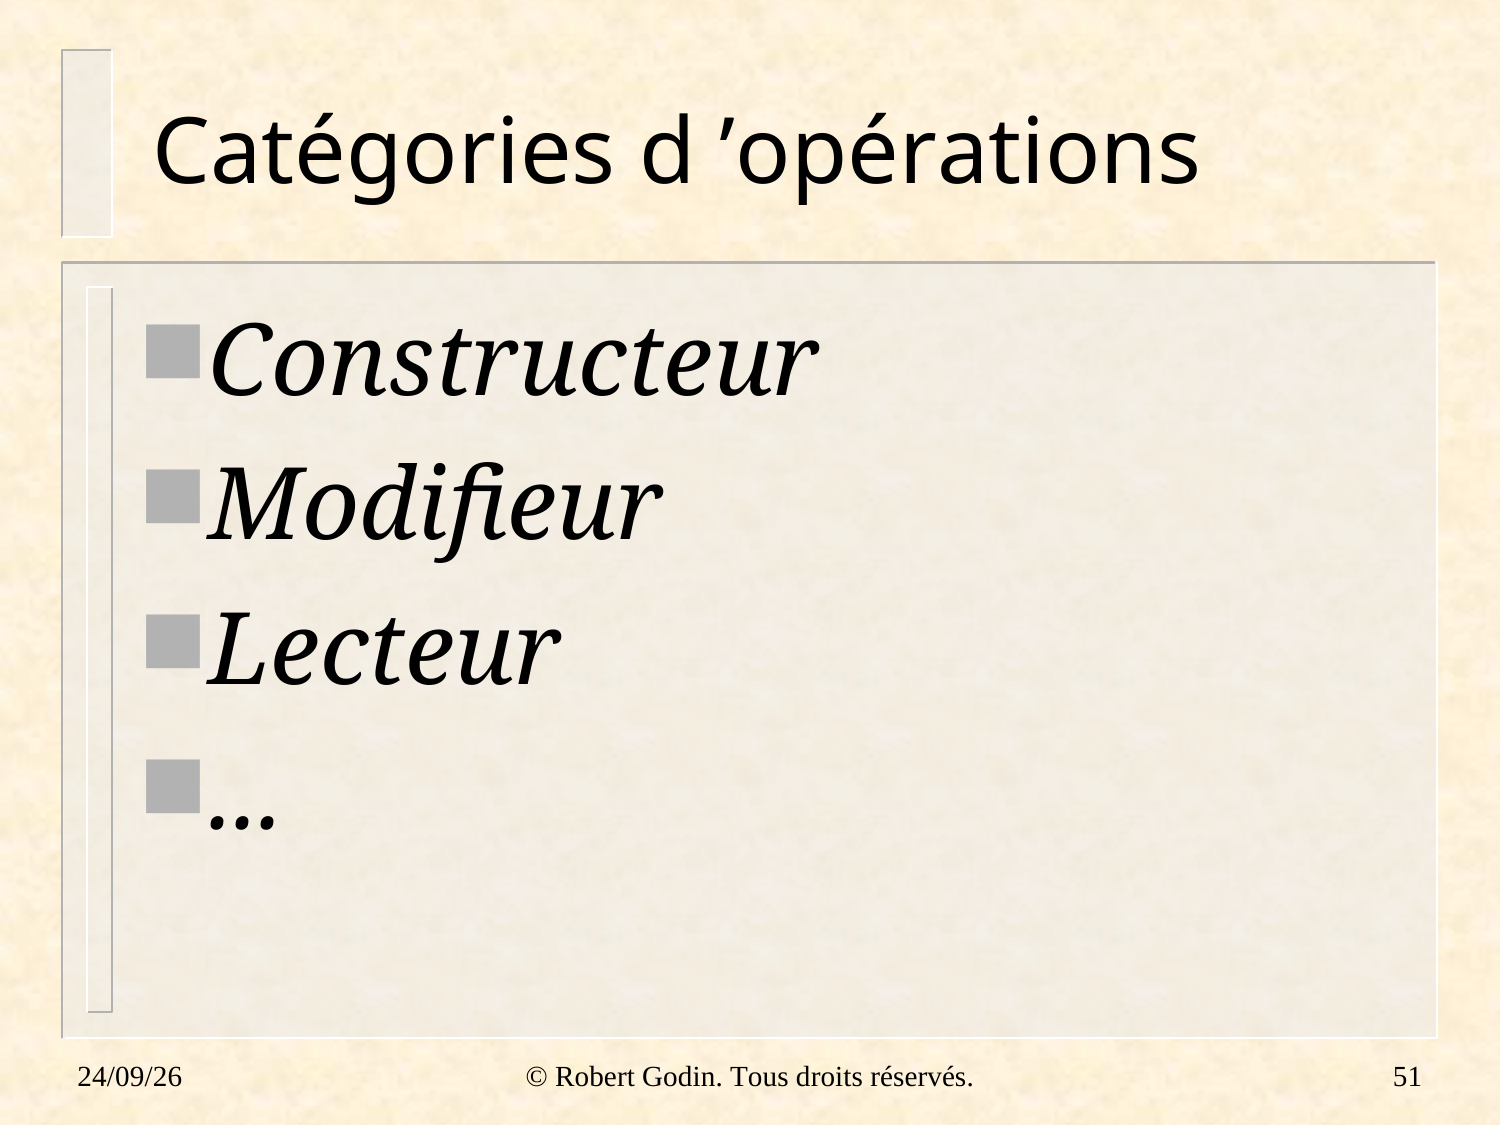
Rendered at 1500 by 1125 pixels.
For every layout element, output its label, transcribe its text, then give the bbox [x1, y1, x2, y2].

list Constructeur Modifieur Lecteur ... [137, 287, 1413, 963]
text_box © Robert Godin. Tous droits réservés. [512, 1037, 988, 1113]
text_box <number> [1125, 1037, 1438, 1113]
picture [0, 0, 1500, 1125]
text_box 31/05/21 [62, 1037, 376, 1113]
title Catégories d ’opérations [137, 56, 1413, 238]
